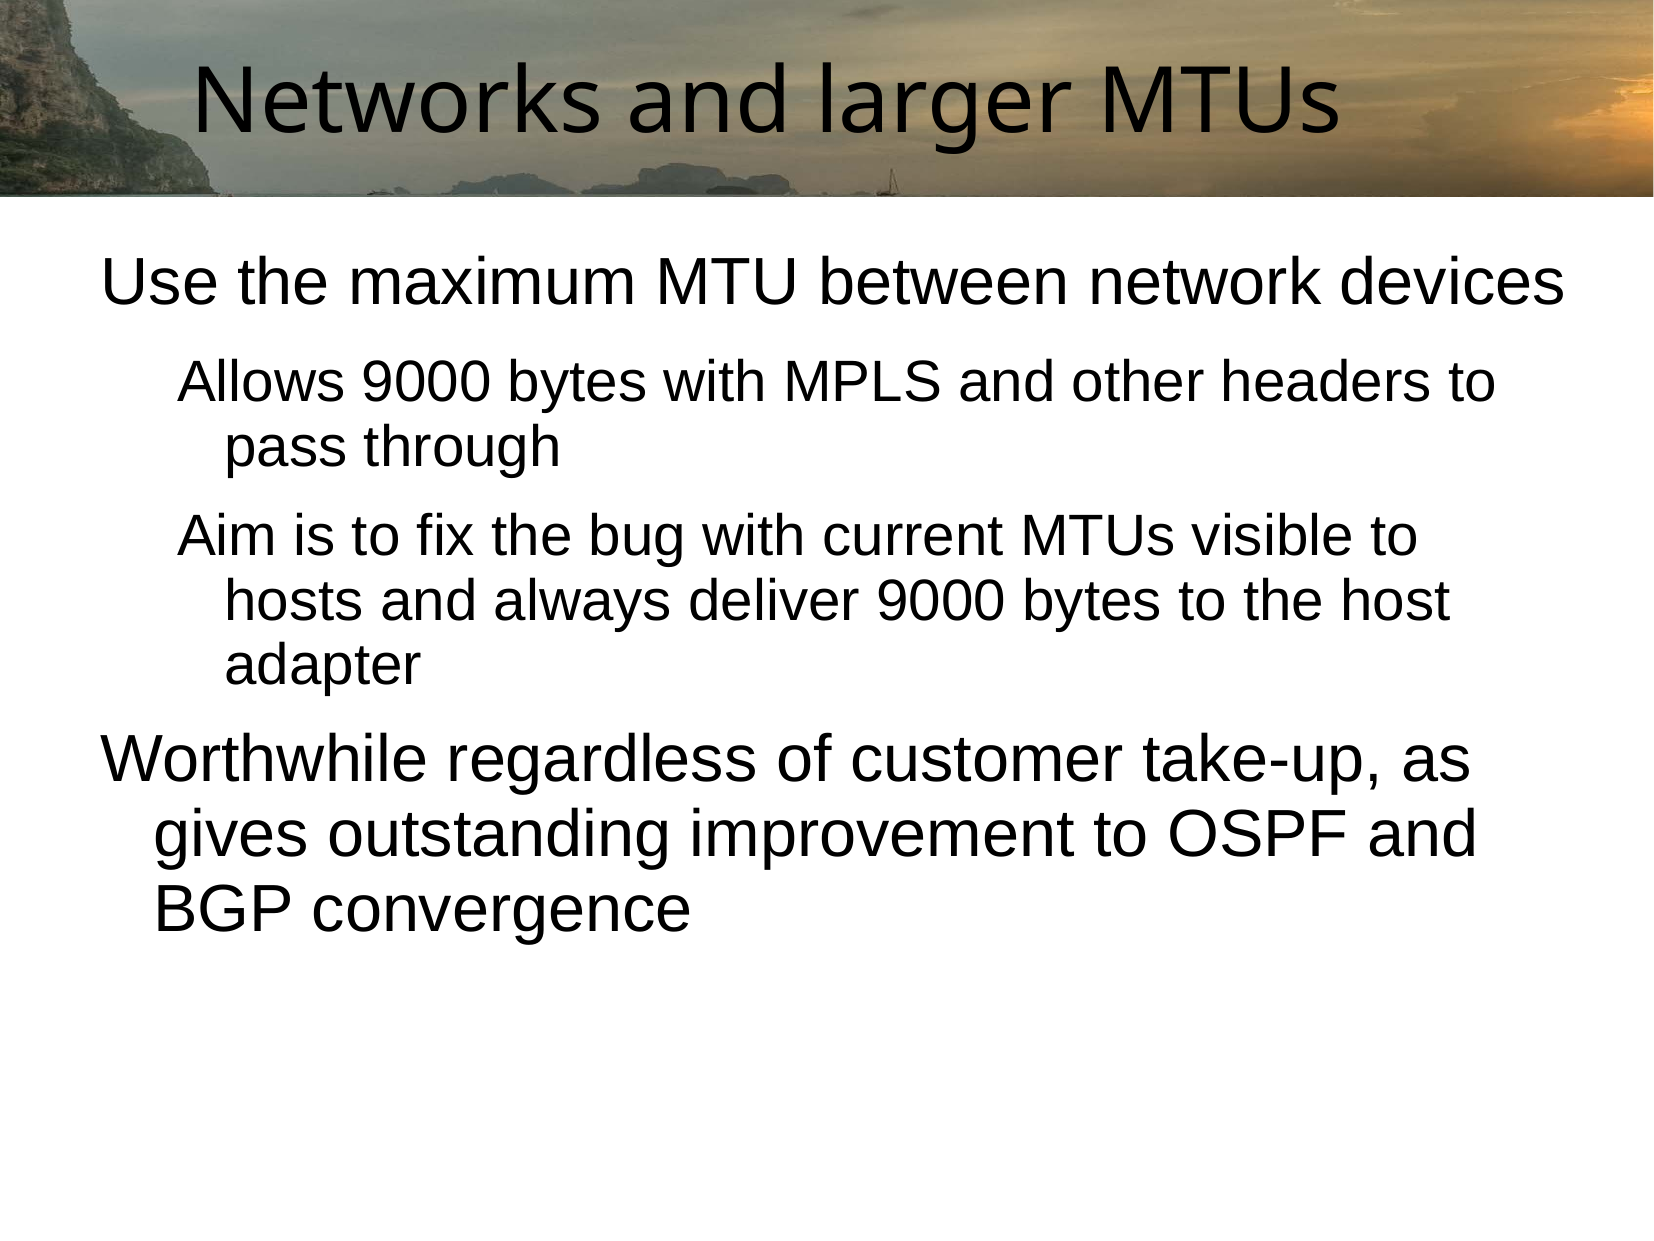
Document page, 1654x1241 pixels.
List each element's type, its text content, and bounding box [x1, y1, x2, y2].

list Use the maximum MTU between network devices Allows 9000 bytes with MPLS and other headers to pass through Aim is to fix the bug with current MTUs visible to hosts and always deliver 9000 bytes to the host adapter Worthwhile regardless of customer take-up, as gives outstanding improvement to OSPF and BGP convergence [82, 244, 1571, 1225]
picture [0, 0, 1654, 197]
title Networks and larger MTUs [190, 0, 1571, 194]
